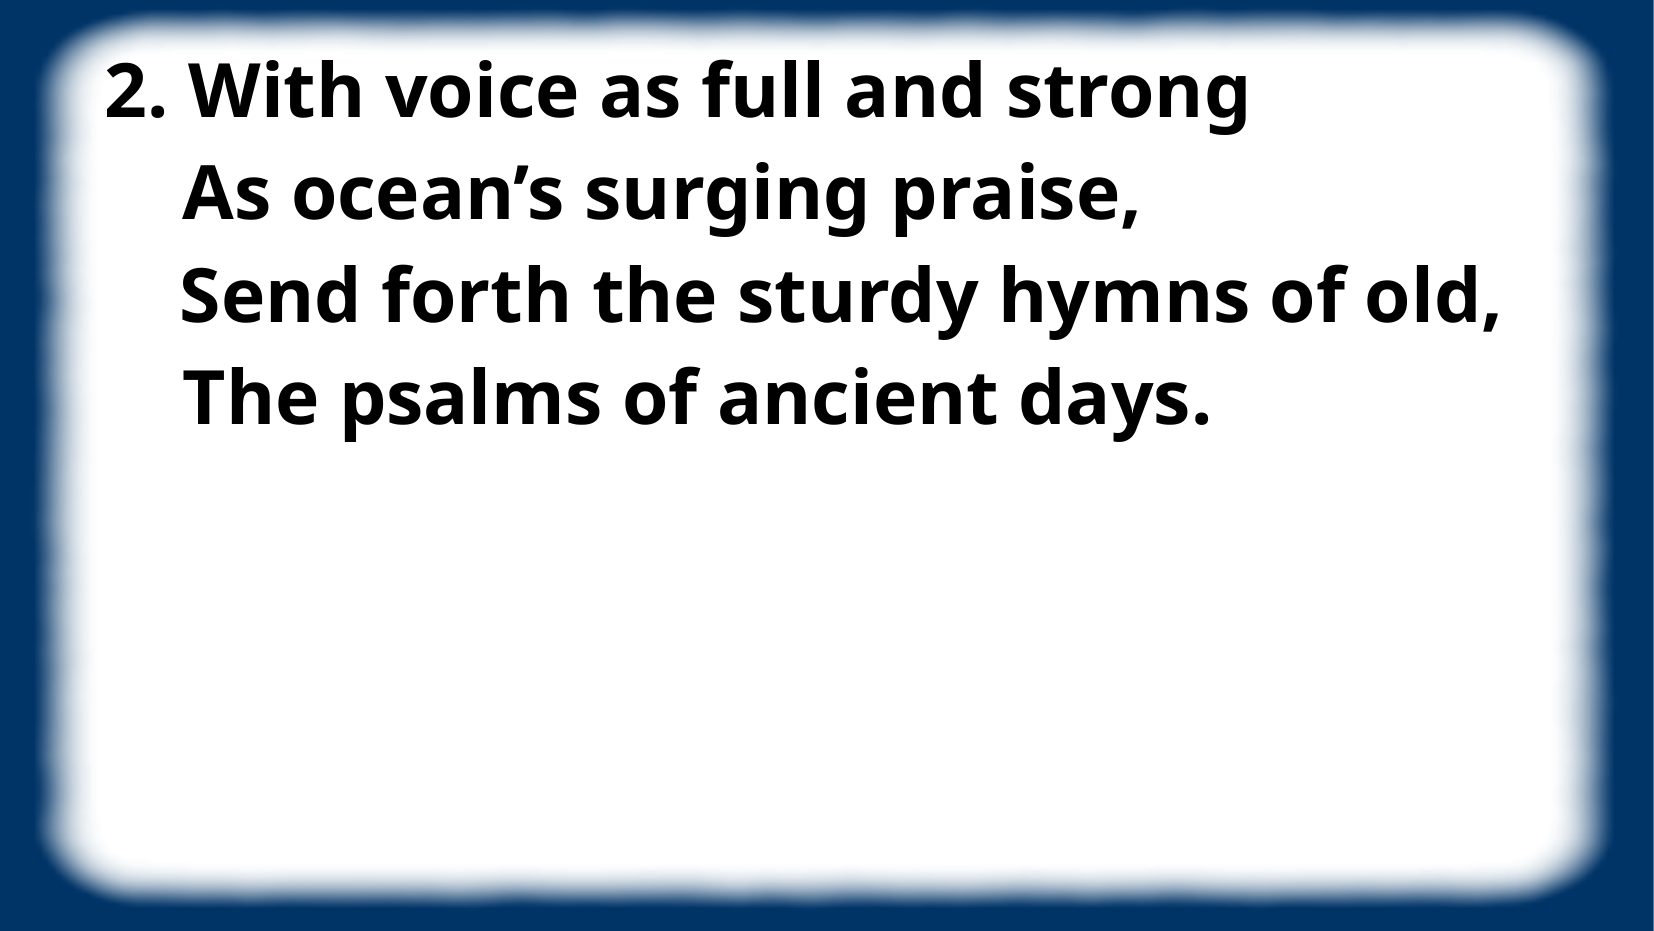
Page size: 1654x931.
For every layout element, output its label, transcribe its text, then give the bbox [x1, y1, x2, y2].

picture [0, 0, 1654, 931]
text_box 2. With voice as full and strong As ocean’s surging praise, Send forth the sturdy hymns of old, The psalms of ancient days. [90, 30, 1561, 445]
